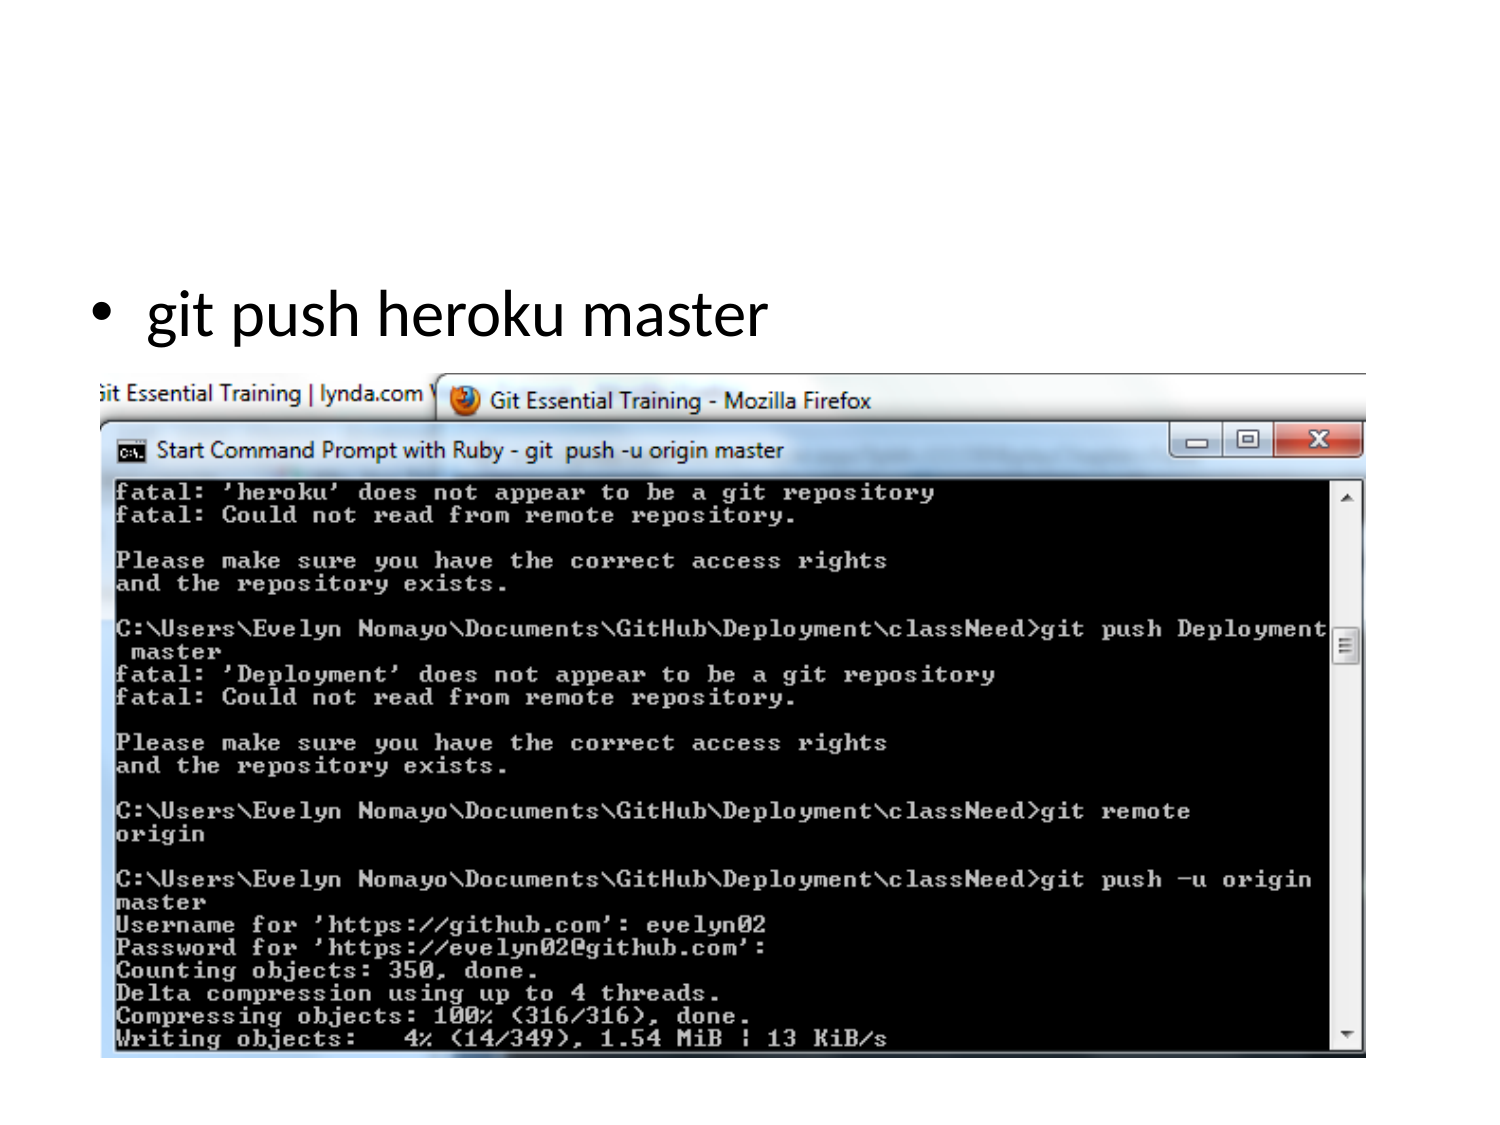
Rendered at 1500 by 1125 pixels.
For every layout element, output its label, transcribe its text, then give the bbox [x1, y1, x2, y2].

list git push heroku master [75, 262, 1426, 1005]
picture [100, 373, 1366, 1058]
